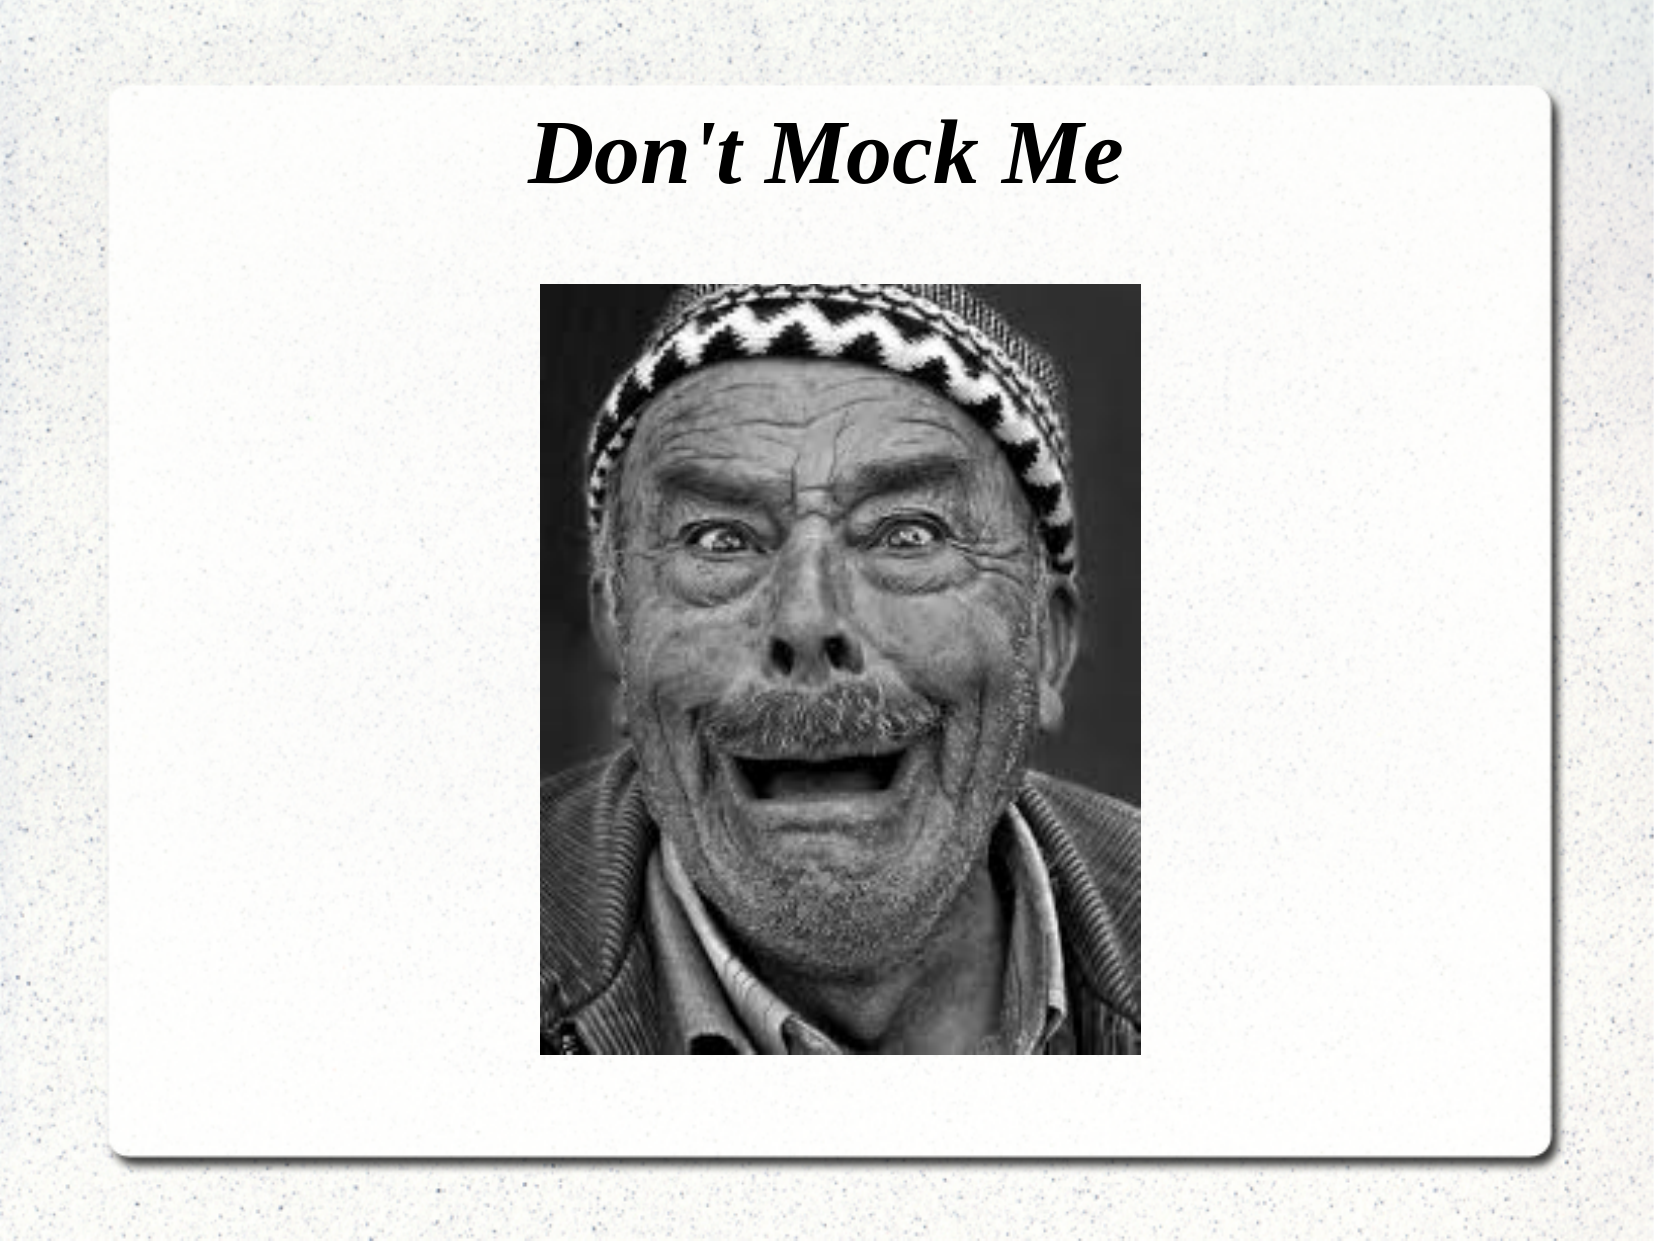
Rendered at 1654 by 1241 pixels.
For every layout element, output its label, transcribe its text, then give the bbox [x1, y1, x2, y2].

title Don't Mock Me [82, 49, 1571, 257]
picture [0, 0, 1654, 1241]
